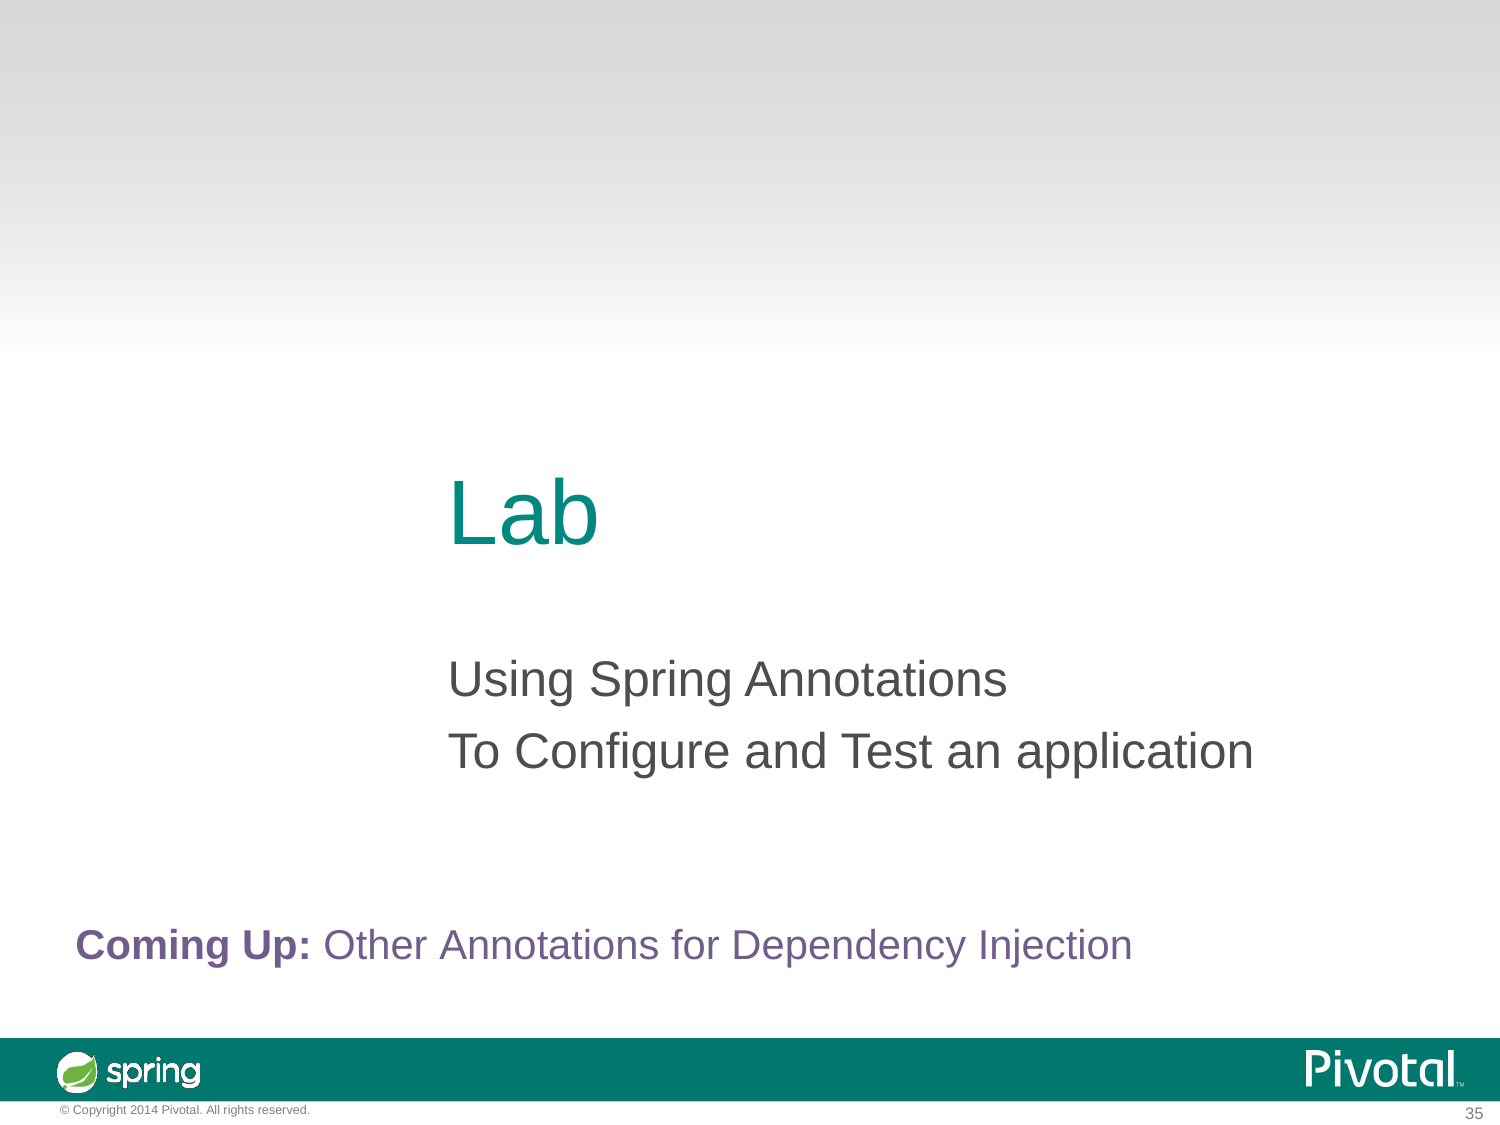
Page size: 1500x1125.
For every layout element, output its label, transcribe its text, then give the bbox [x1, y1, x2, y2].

picture [1306, 1050, 1464, 1087]
text_box Coming Up: Other Annotations for Dependency Injection [60, 910, 1148, 976]
picture [32, 1041, 210, 1103]
text_box Using Spring Annotations To Configure and Test an application [447, 600, 1440, 825]
title Lab [447, 462, 1440, 565]
